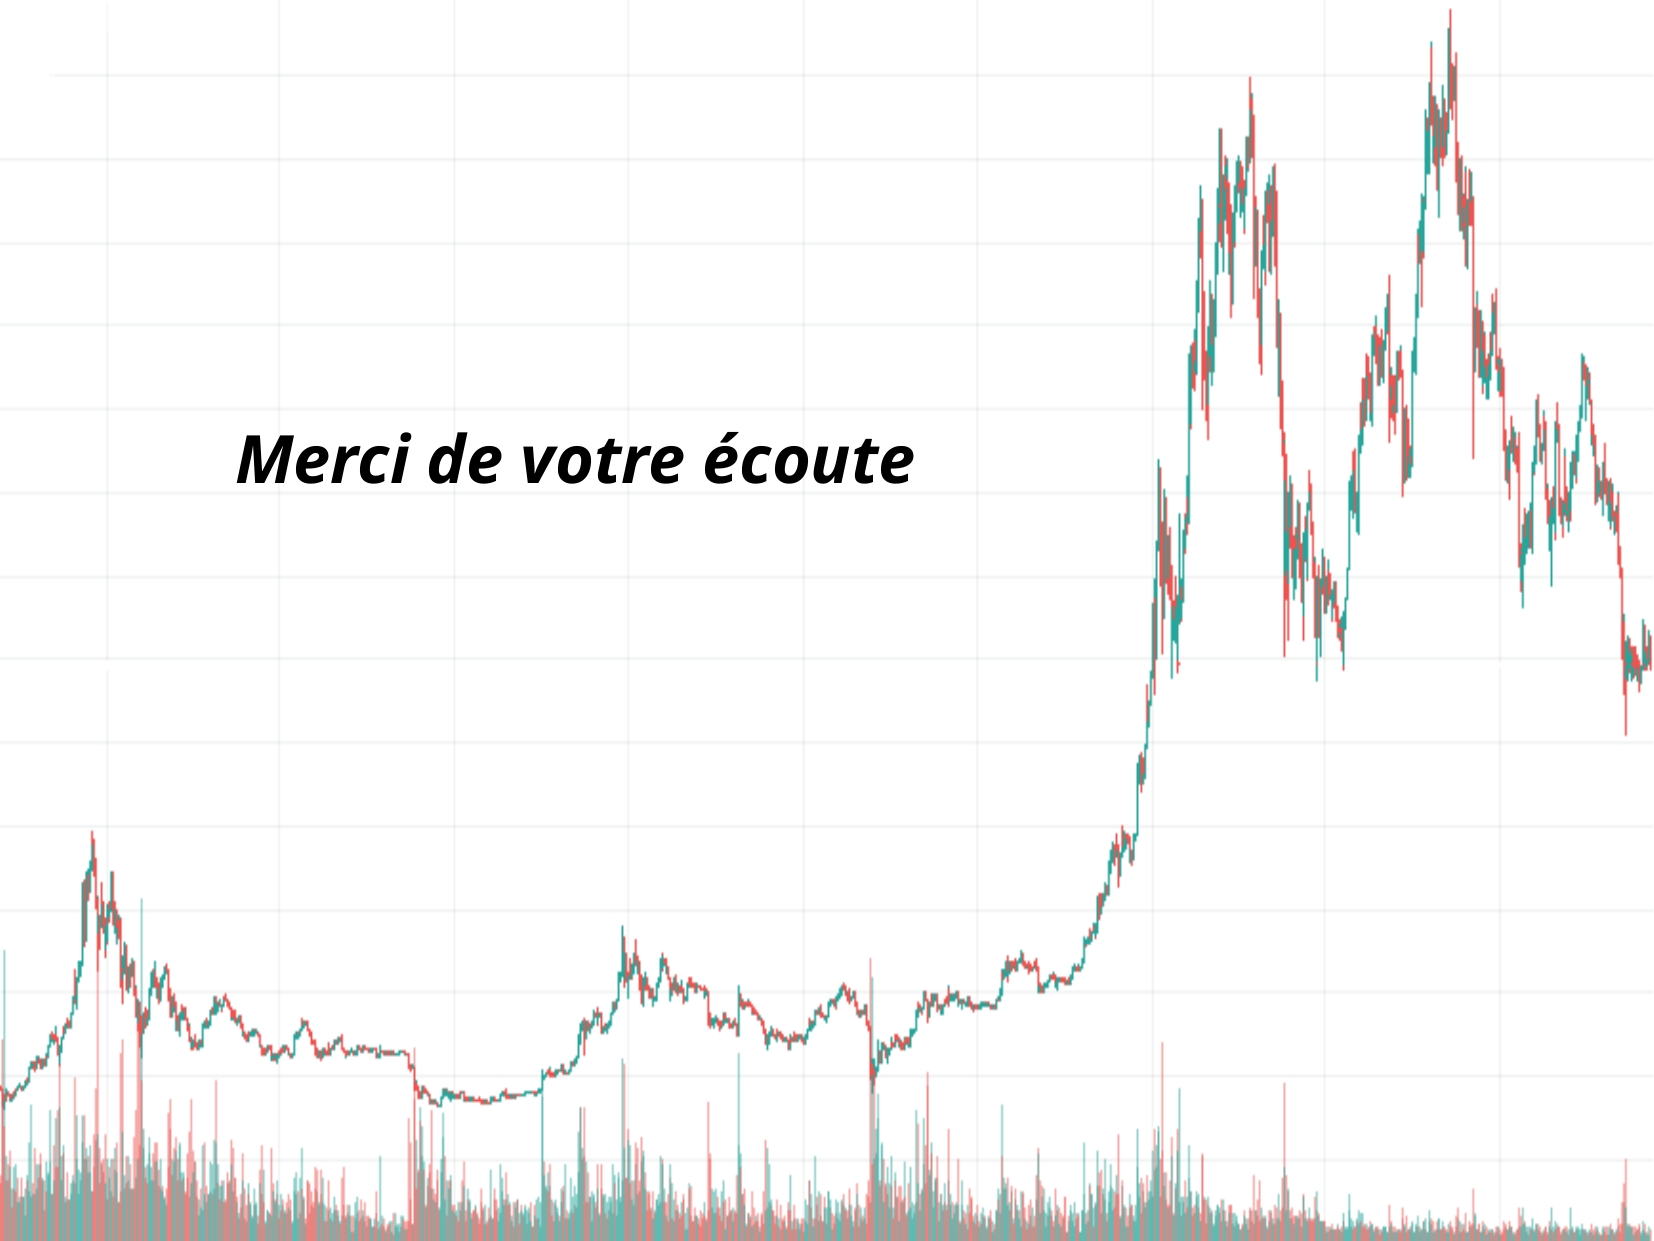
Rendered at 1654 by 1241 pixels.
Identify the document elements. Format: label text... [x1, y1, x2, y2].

subtitle Merci de votre écoute [29, 118, 1123, 798]
picture [0, 0, 1654, 1241]
